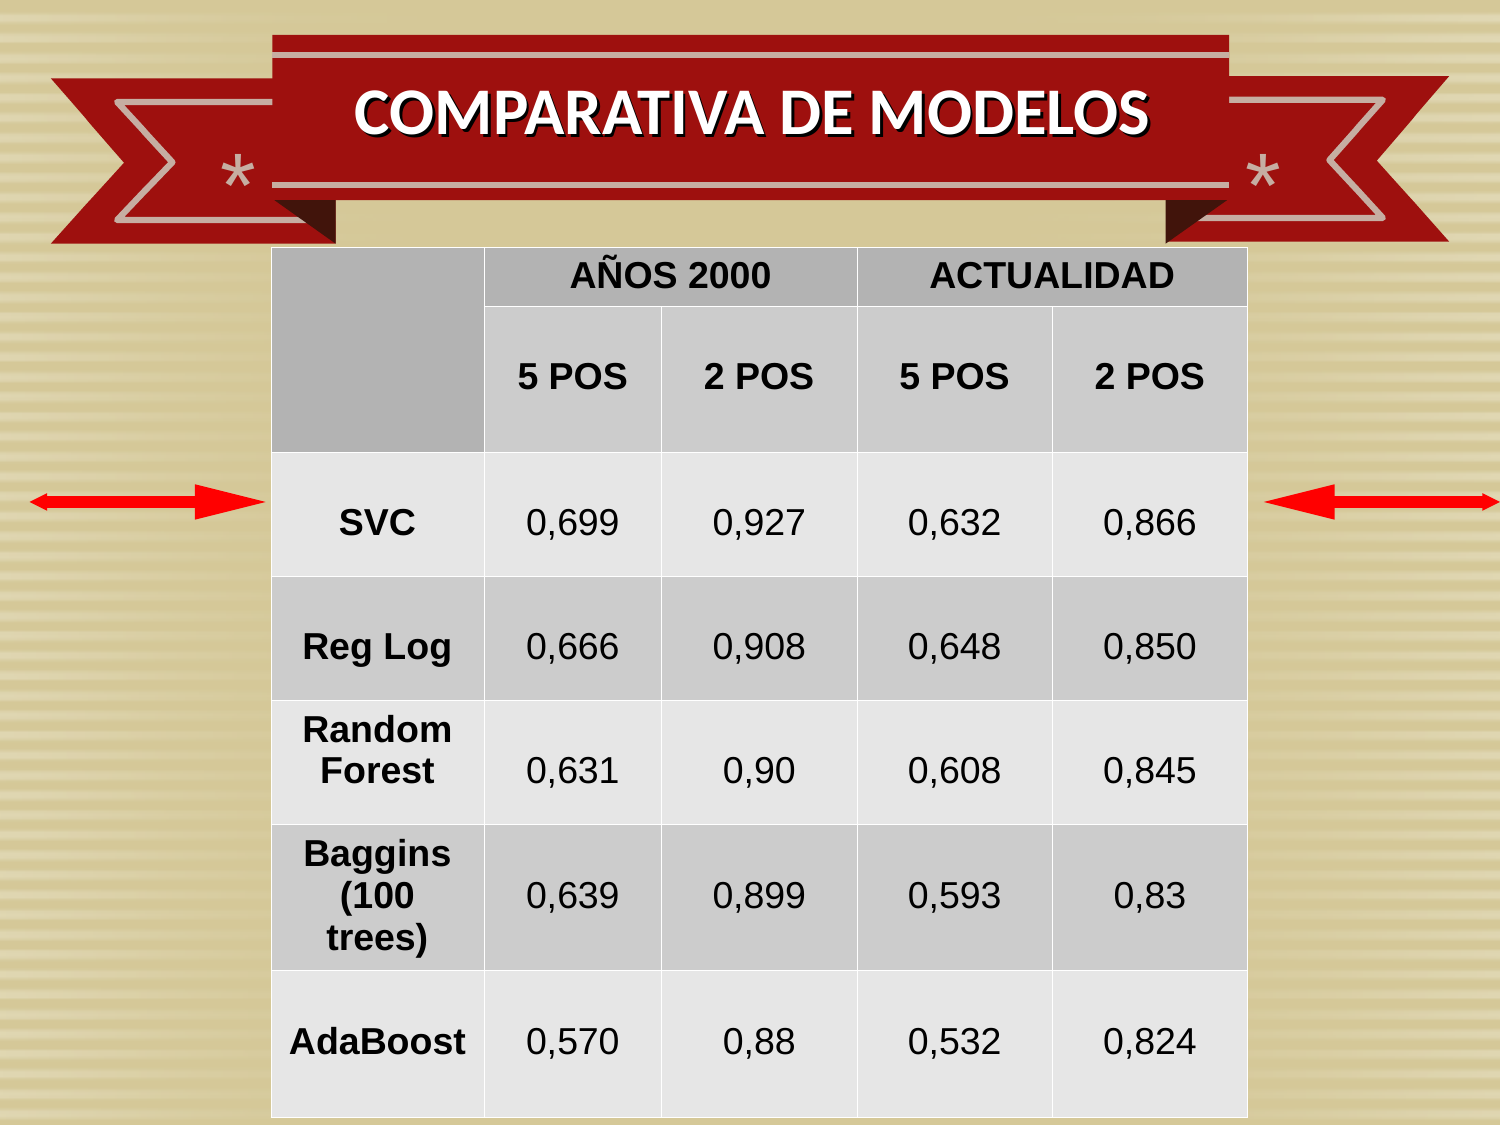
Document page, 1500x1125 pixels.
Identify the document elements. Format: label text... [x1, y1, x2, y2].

table_cell 0,866 [1053, 453, 1247, 576]
table_cell Baggins (100 trees) [272, 825, 484, 970]
table_cell 0,908 [662, 577, 857, 700]
table_cell 0,850 [1053, 577, 1247, 700]
table_cell 0,83 [1053, 825, 1247, 970]
table_cell 2 POS [662, 307, 857, 452]
table_header [272, 248, 484, 452]
table_cell 5 POS [485, 307, 661, 452]
table_cell 0,845 [1053, 701, 1247, 824]
table_cell 0,639 [485, 825, 661, 970]
table_cell 0,593 [858, 825, 1052, 970]
table_cell 0,631 [485, 701, 661, 824]
table_cell SVC [272, 453, 484, 576]
title COMPARATIVA DE MODELOS [265, 59, 1241, 178]
picture [0, 0, 1500, 1125]
table_cell 0,532 [858, 971, 1052, 1117]
table_cell 0,899 [662, 825, 857, 970]
table_cell 0,632 [858, 453, 1052, 576]
table_cell 0,608 [858, 701, 1052, 824]
table_cell 0,88 [662, 971, 857, 1117]
table_cell Reg Log [272, 577, 484, 700]
table_cell 0,570 [485, 971, 661, 1117]
table_cell 0,90 [662, 701, 857, 824]
table_cell 0,824 [1053, 971, 1247, 1117]
table_cell Random Forest [272, 701, 484, 824]
table_cell 5 POS [858, 307, 1052, 452]
table_cell 0,927 [662, 453, 857, 576]
table_cell 0,699 [485, 453, 661, 576]
table_header ACTUALIDAD [858, 248, 1247, 306]
table_cell 0,648 [858, 577, 1052, 700]
table_cell 0,666 [485, 577, 661, 700]
table_header AÑOS 2000 [485, 248, 857, 306]
table_cell 2 POS [1053, 307, 1247, 452]
table_cell AdaBoost [272, 971, 484, 1117]
